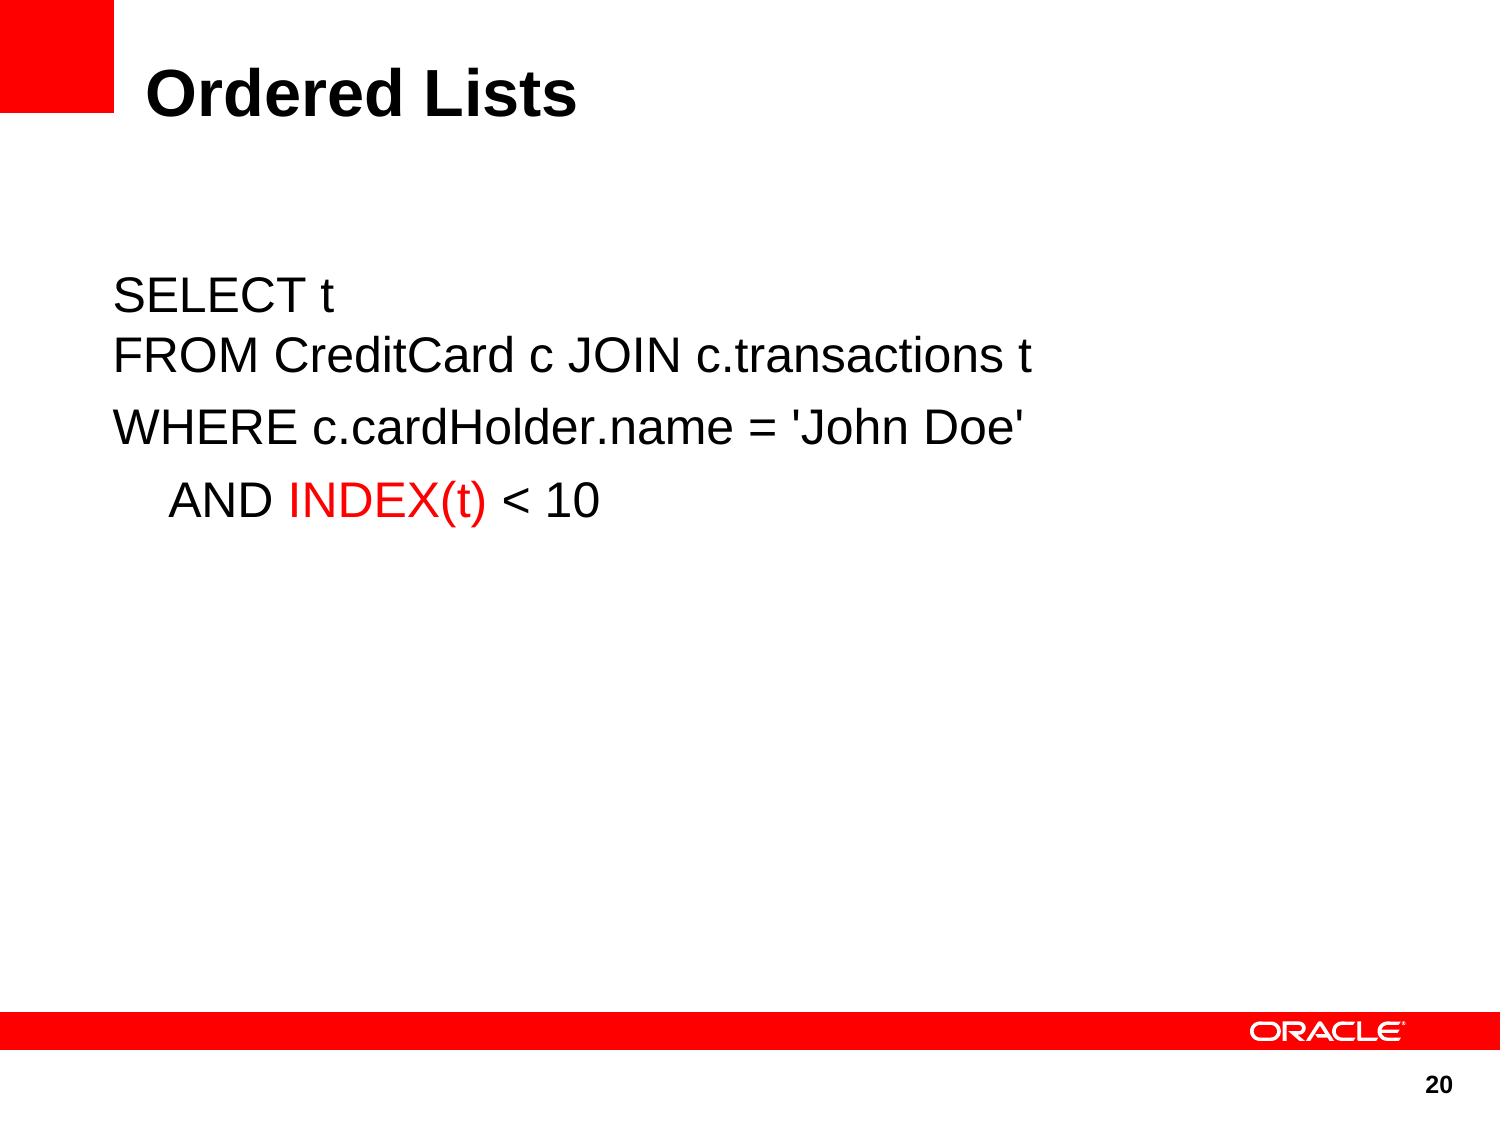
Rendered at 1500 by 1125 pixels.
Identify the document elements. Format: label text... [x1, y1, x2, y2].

title Ordered Lists [145, 49, 1390, 190]
list SELECT t FROM CreditCard c JOIN c.transactions t WHERE c.cardHolder.name = 'John Doe' AND INDEX(t) < 10 [112, 262, 1349, 961]
picture [0, 0, 114, 113]
picture [0, 1012, 1500, 1050]
